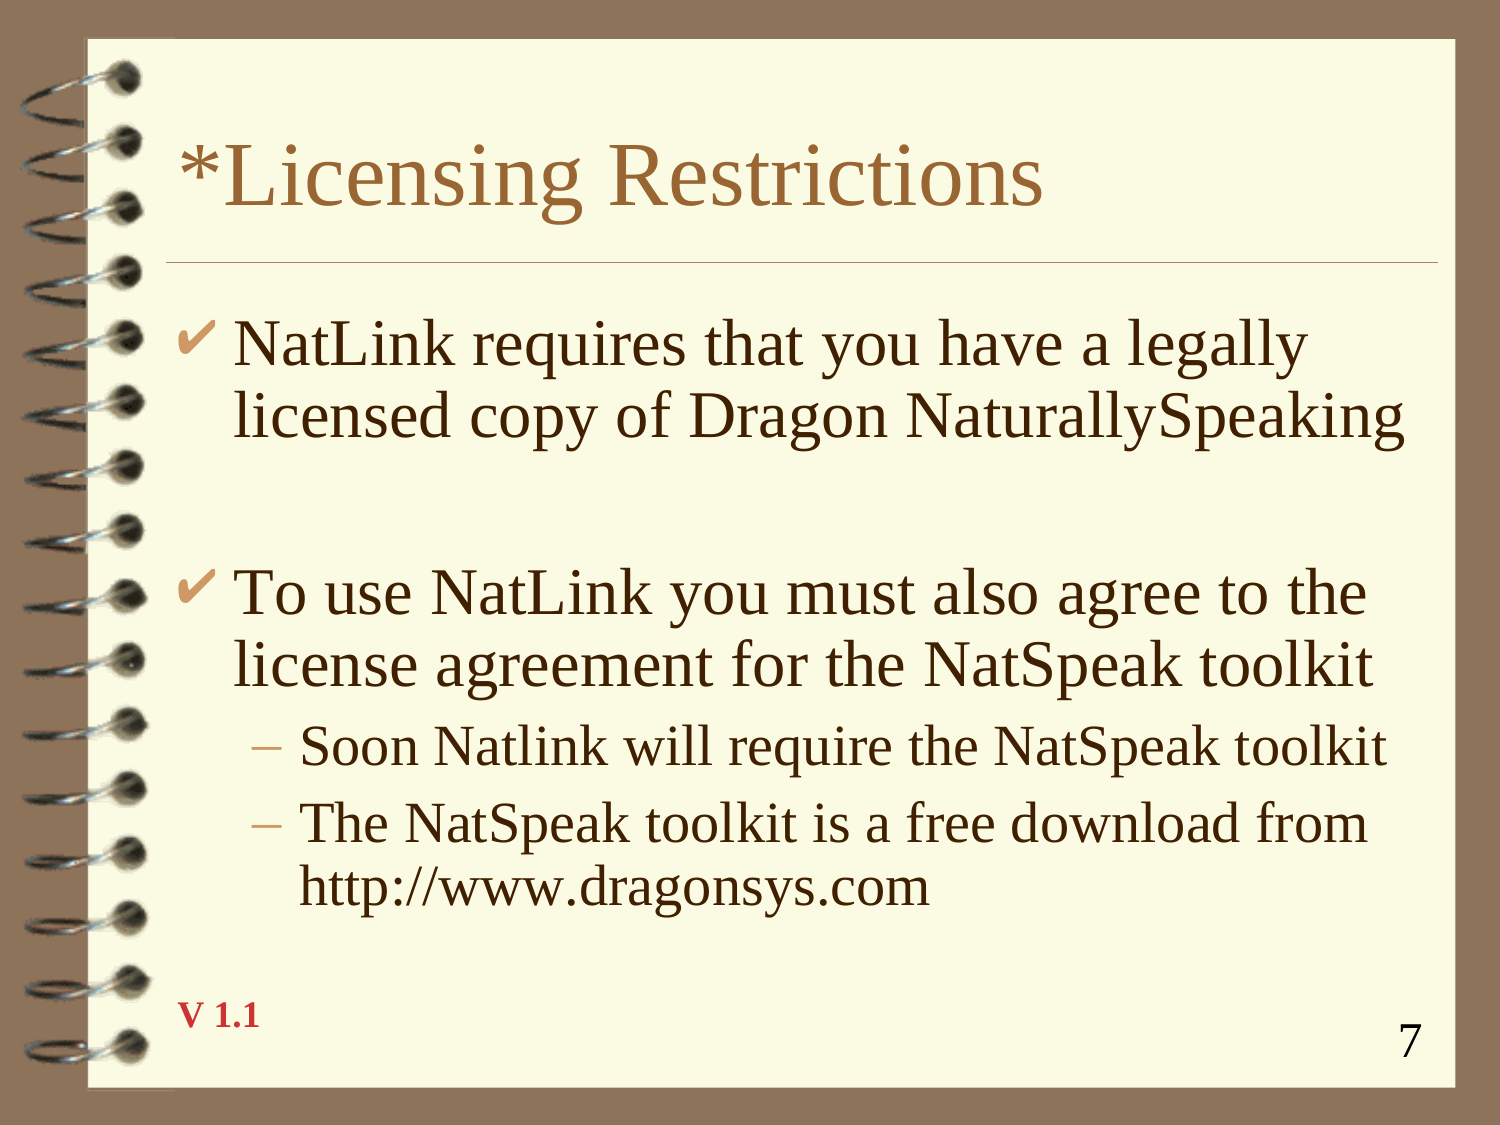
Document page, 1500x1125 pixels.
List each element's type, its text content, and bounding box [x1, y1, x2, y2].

title *Licensing Restrictions [162, 74, 1438, 263]
list NatLink requires that you have a legally licensed copy of Dragon NaturallySpeaking To use NatLink you must also agree to the license agreement for the NatSpeak toolkit Soon Natlink will require the NatSpeak toolkit The NatSpeak toolkit is a free download from http://www.dragonsys.com [162, 299, 1438, 976]
text_box V 1.1 [162, 987, 288, 1051]
picture [0, 0, 175, 1125]
